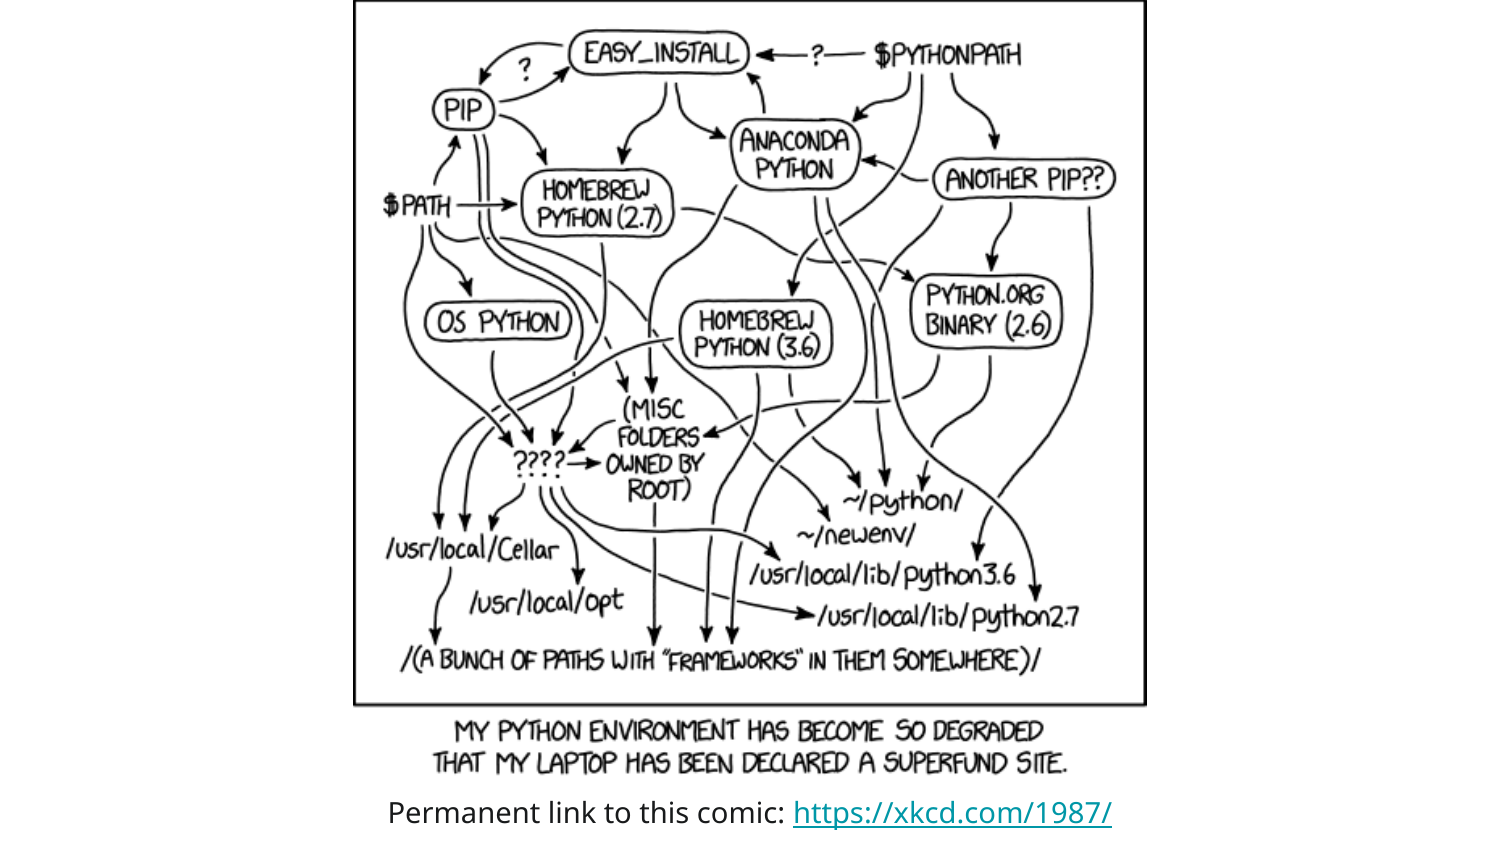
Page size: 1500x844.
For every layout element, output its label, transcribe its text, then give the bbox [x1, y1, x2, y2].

text_box Permanent link to this comic: https://xkcd.com/1987/ [353, 784, 1147, 844]
picture [353, 0, 1147, 784]
